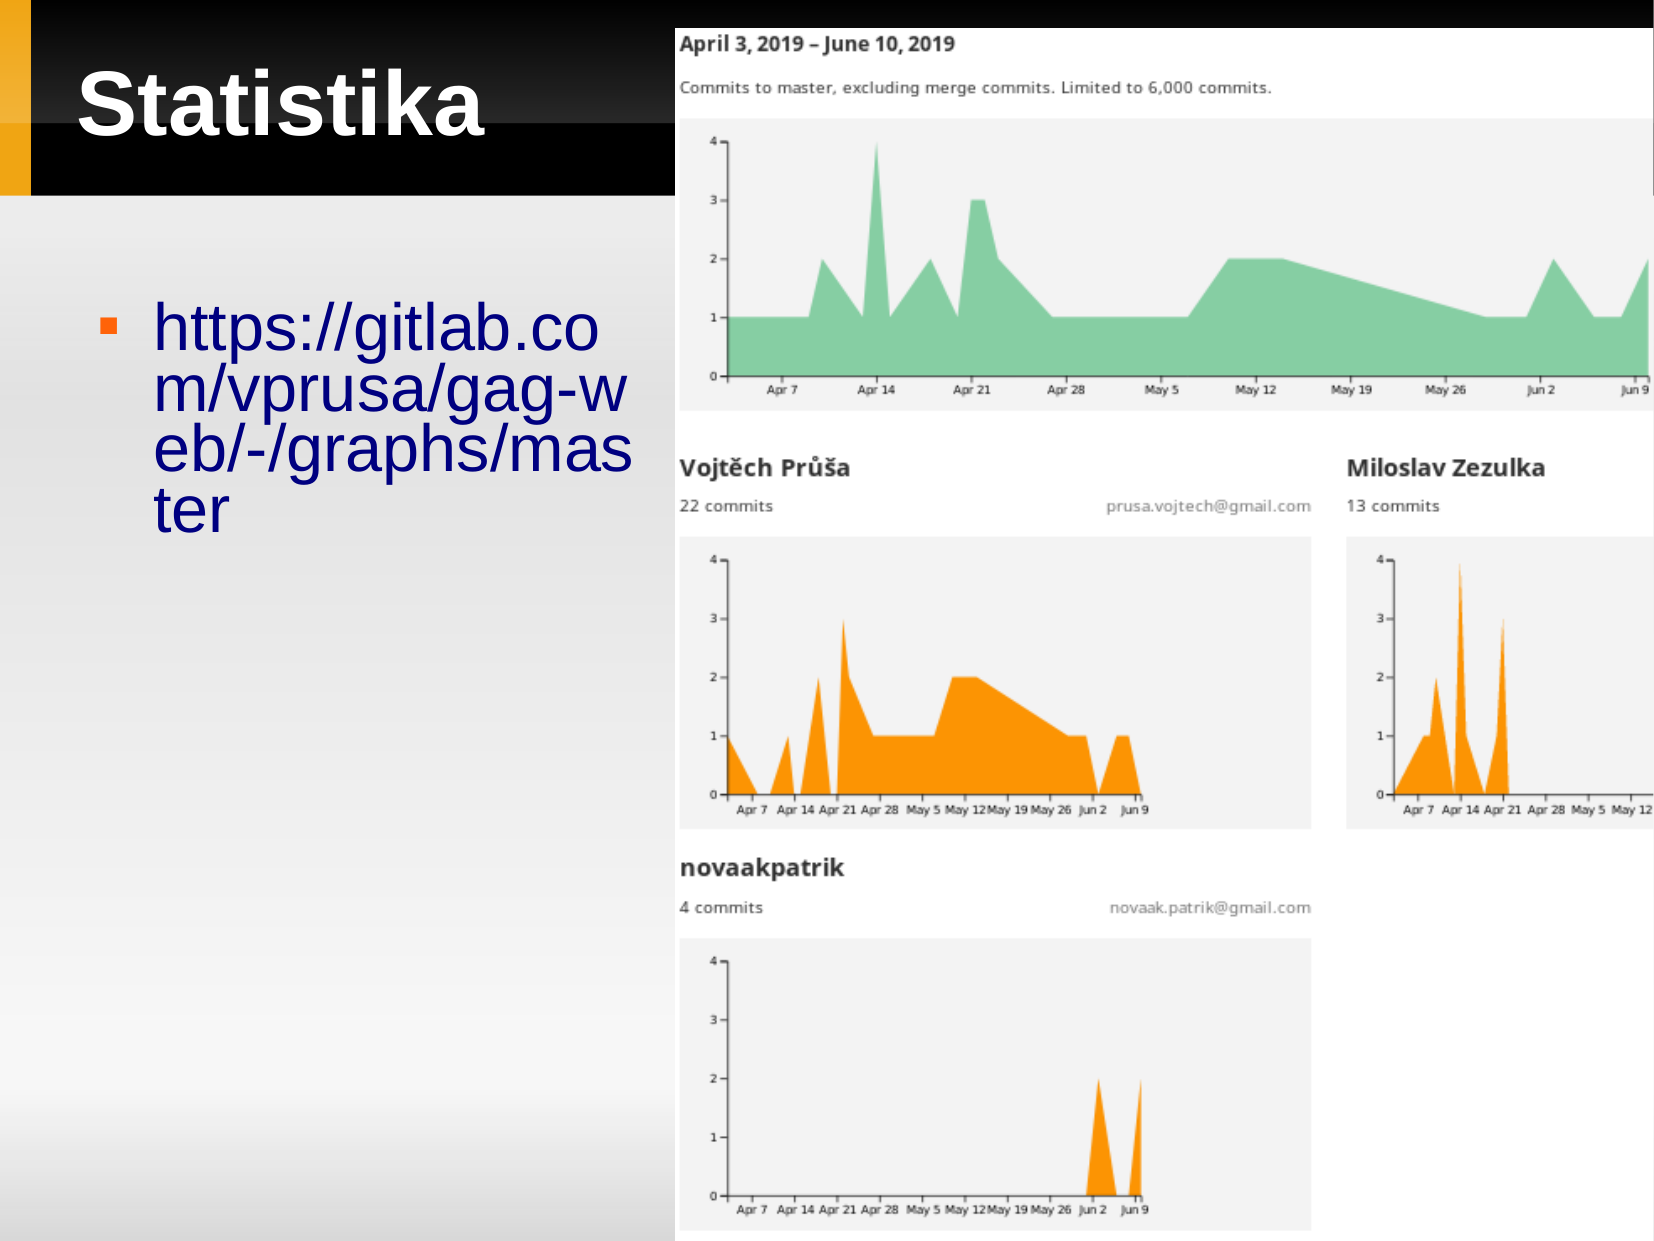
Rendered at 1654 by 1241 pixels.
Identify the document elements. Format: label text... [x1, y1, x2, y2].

picture [0, 0, 1654, 1241]
title Statistika [76, 0, 1565, 208]
list https://gitlab.com/vprusa/gag-web/-/graphs/master [82, 290, 638, 1241]
